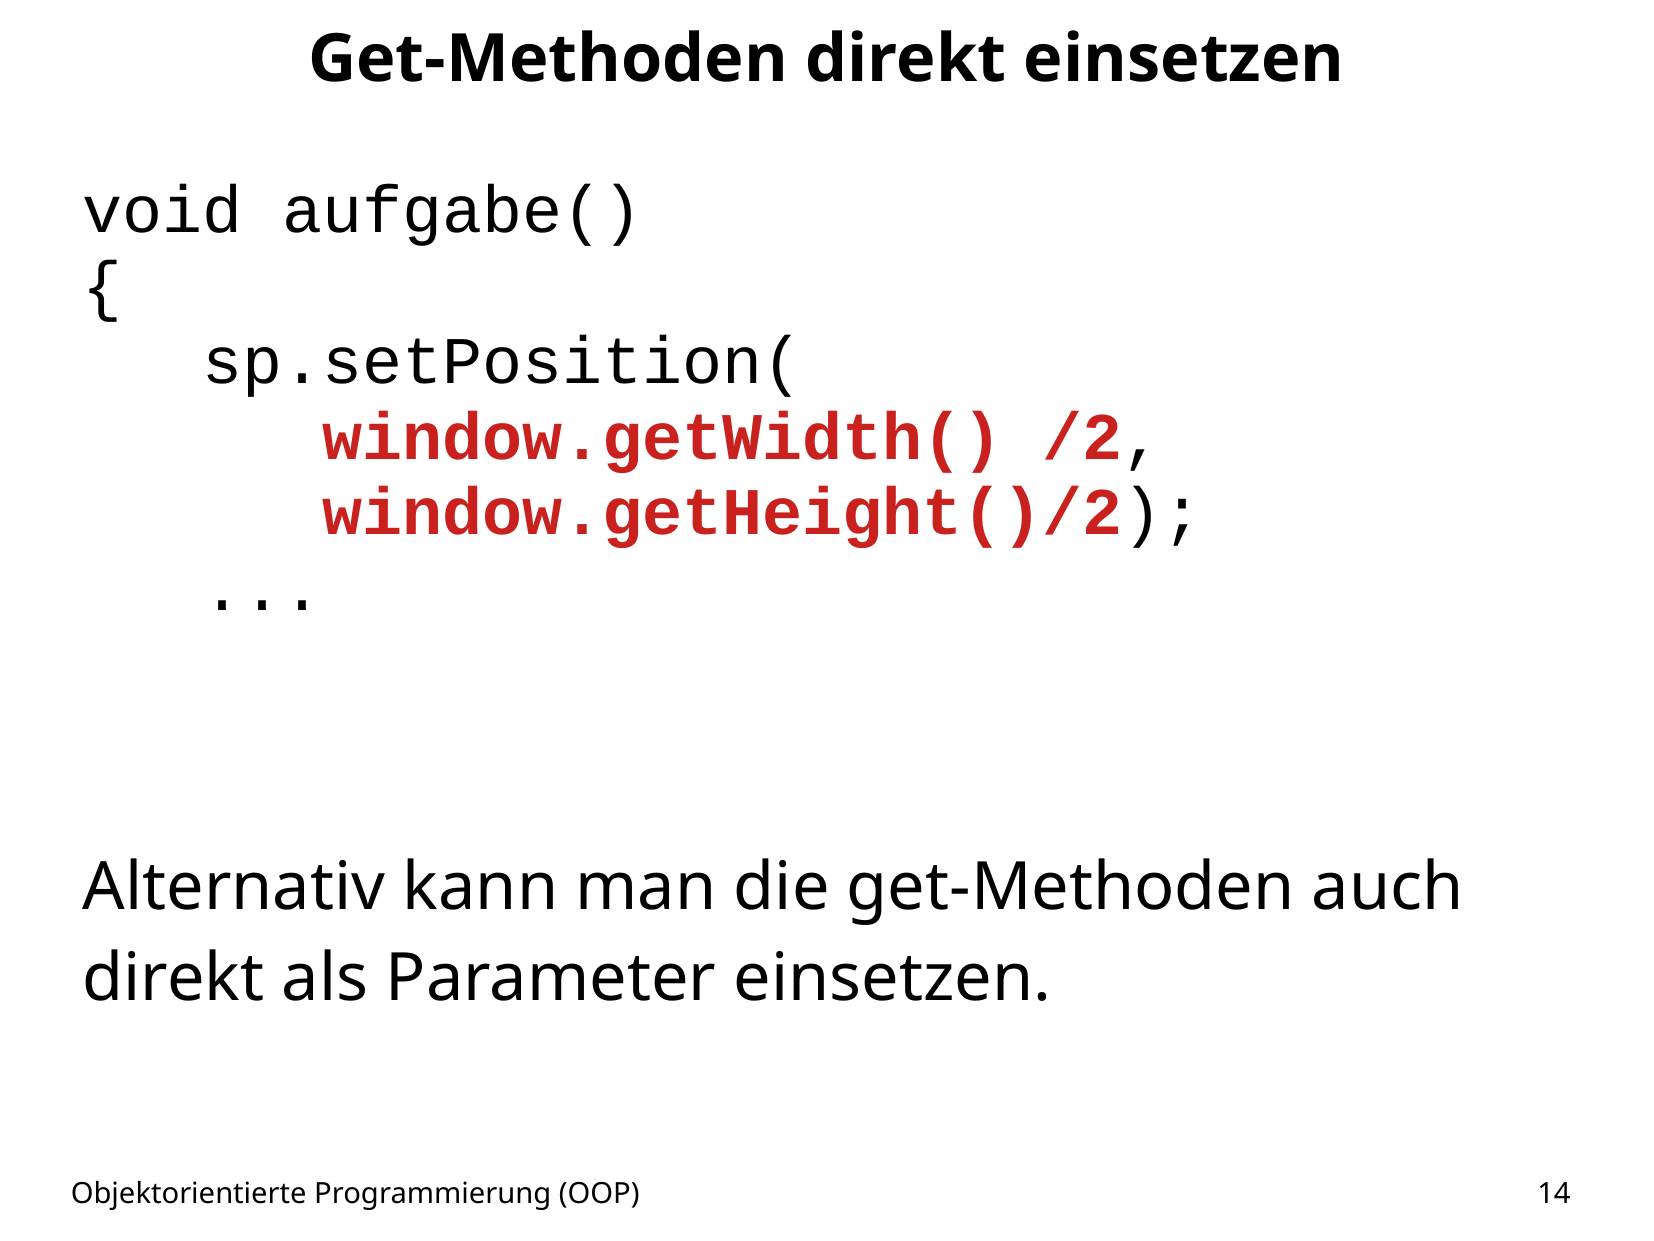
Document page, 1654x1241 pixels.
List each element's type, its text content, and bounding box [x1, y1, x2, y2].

list Alternativ kann man die get-Methoden auch direkt als Parameter einsetzen. [82, 838, 1571, 1182]
list void aufgabe() { sp.setPosition( window.getWidth() /2, window.getHeight()/2); ... [82, 177, 1571, 838]
title Get-Methoden direkt einsetzen [0, 5, 1654, 107]
